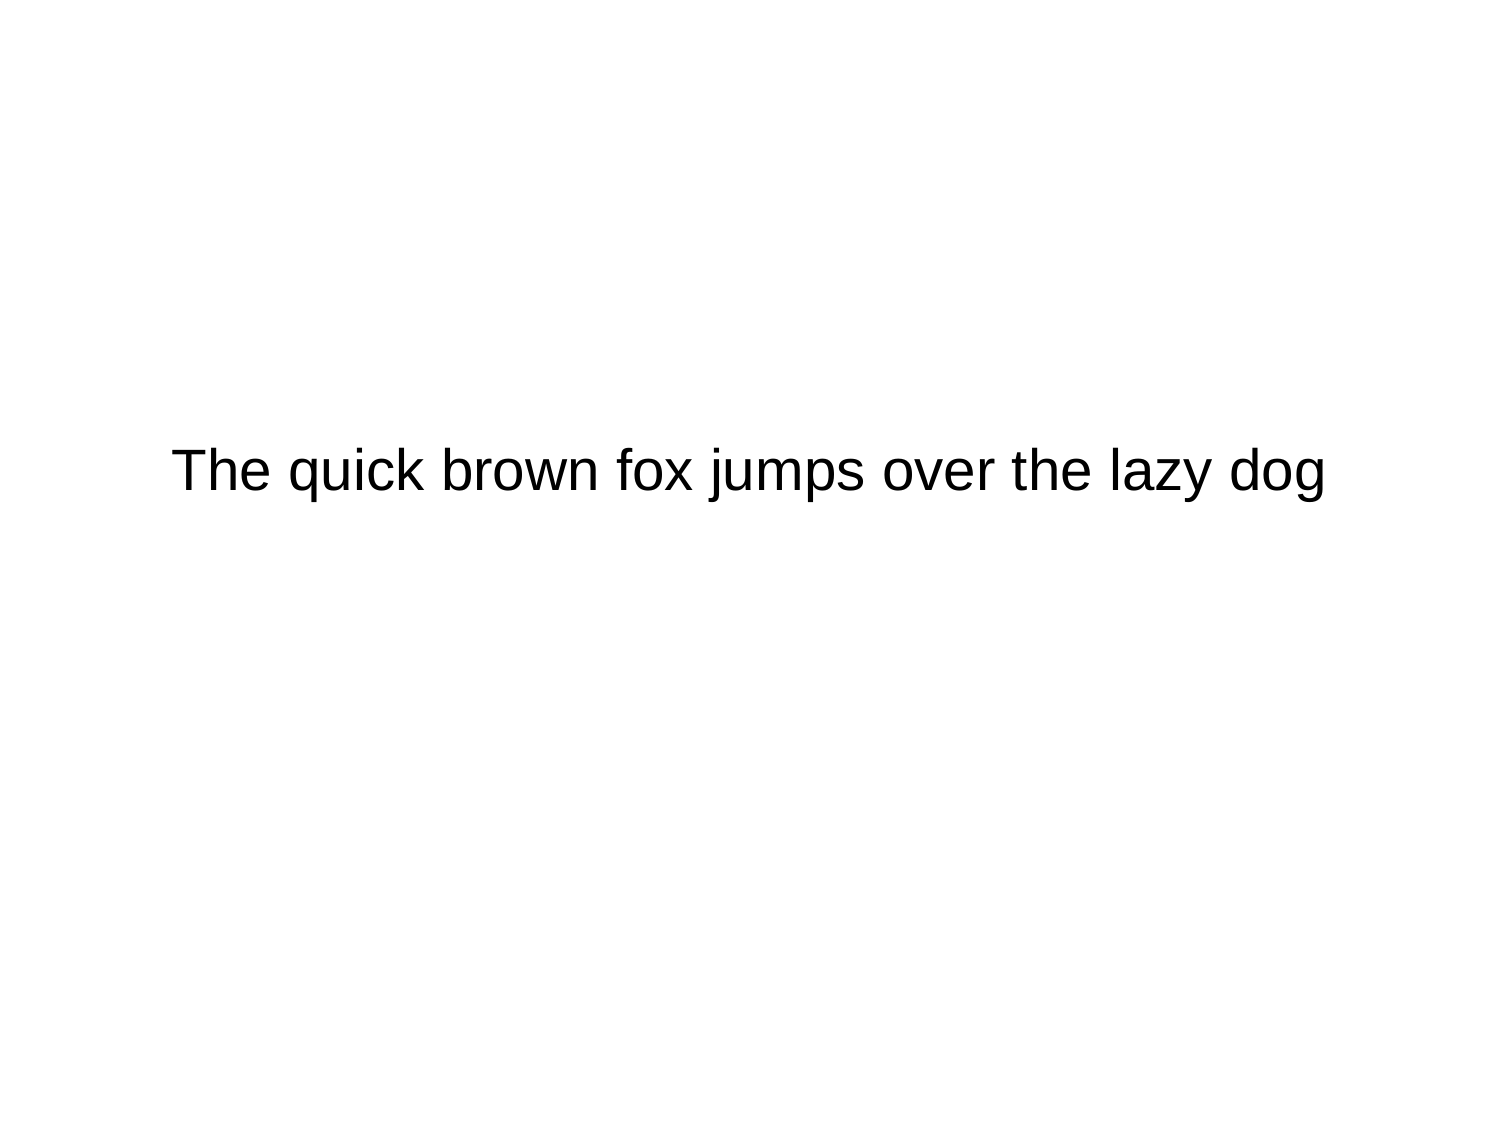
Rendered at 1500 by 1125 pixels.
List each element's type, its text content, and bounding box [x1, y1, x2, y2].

title The quick brown fox jumps over the lazy dog [112, 349, 1388, 591]
